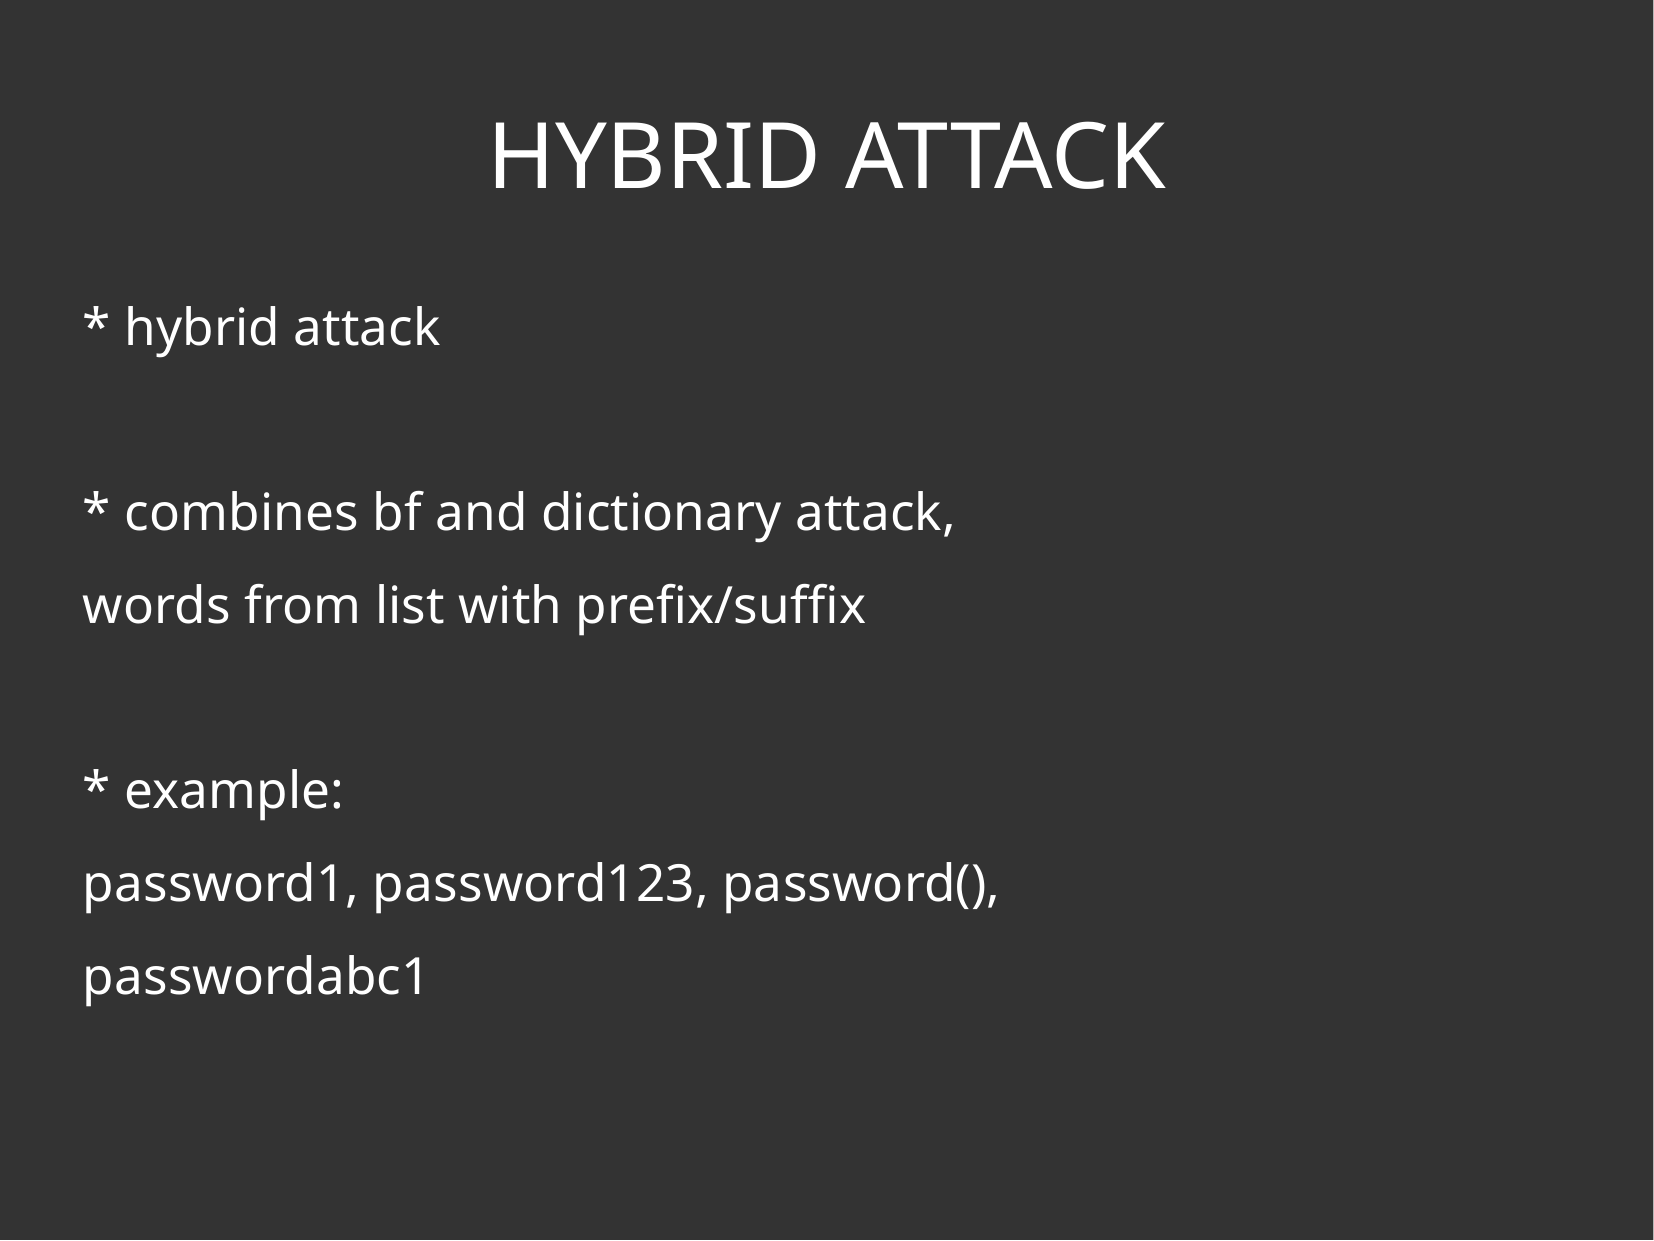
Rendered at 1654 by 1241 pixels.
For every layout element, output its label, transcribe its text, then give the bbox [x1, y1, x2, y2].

title HYBRID ATTACK [82, 49, 1571, 257]
list * hybrid attack * combines bf and dictionary attack, words from list with prefix/suffix * example: password1, password123, password(), passwordabc1 [82, 290, 1571, 1010]
